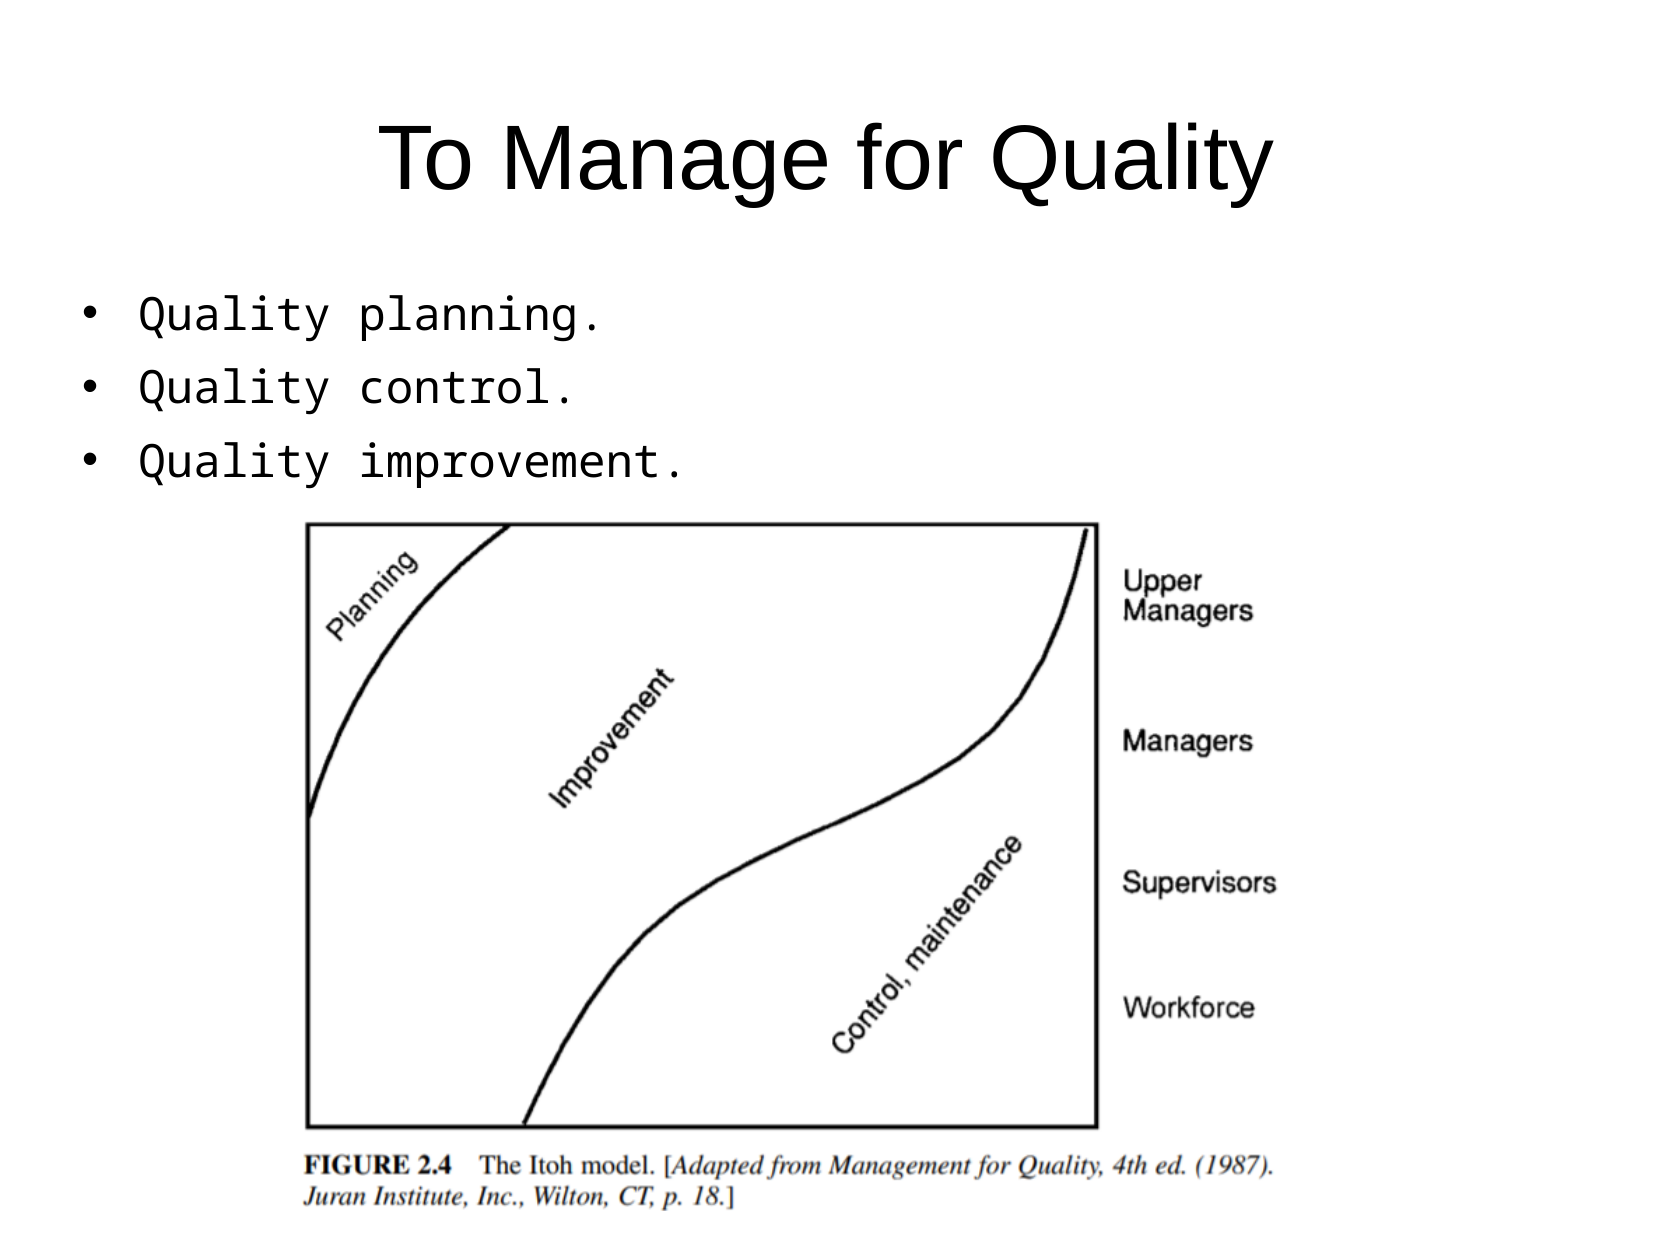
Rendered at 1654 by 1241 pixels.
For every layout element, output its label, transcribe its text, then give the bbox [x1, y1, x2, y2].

list Quality planning. Quality control. Quality improvement. [82, 295, 1571, 496]
title To Manage for Quality [82, 49, 1571, 257]
picture [294, 511, 1290, 1218]
